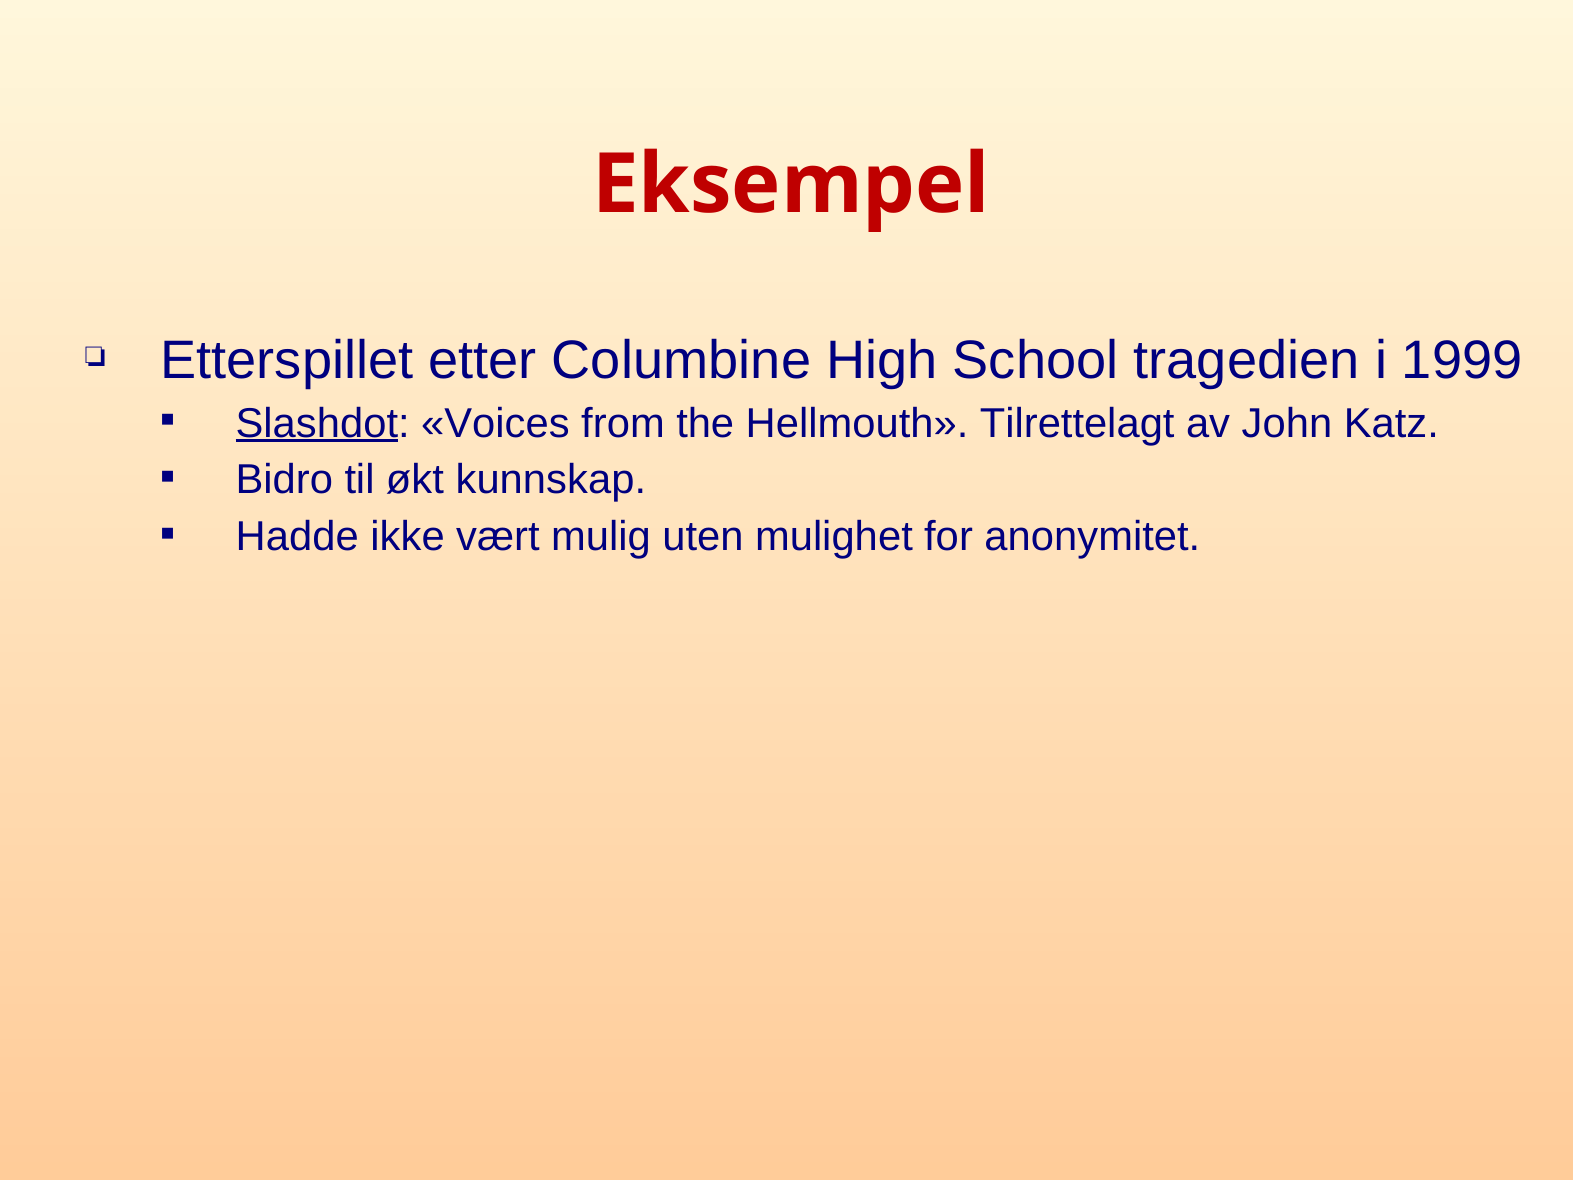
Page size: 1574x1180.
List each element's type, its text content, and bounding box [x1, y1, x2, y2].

list Etterspillet etter Columbine High School tragedien i 1999 Slashdot: «Voices from the Hellmouth». Tilrettelagt av John Katz. Bidro til økt kunnskap. Hadde ikke vært mulig uten mulighet for anonymitet. [85, 336, 1539, 1170]
title Eksempel [39, 54, 1543, 309]
